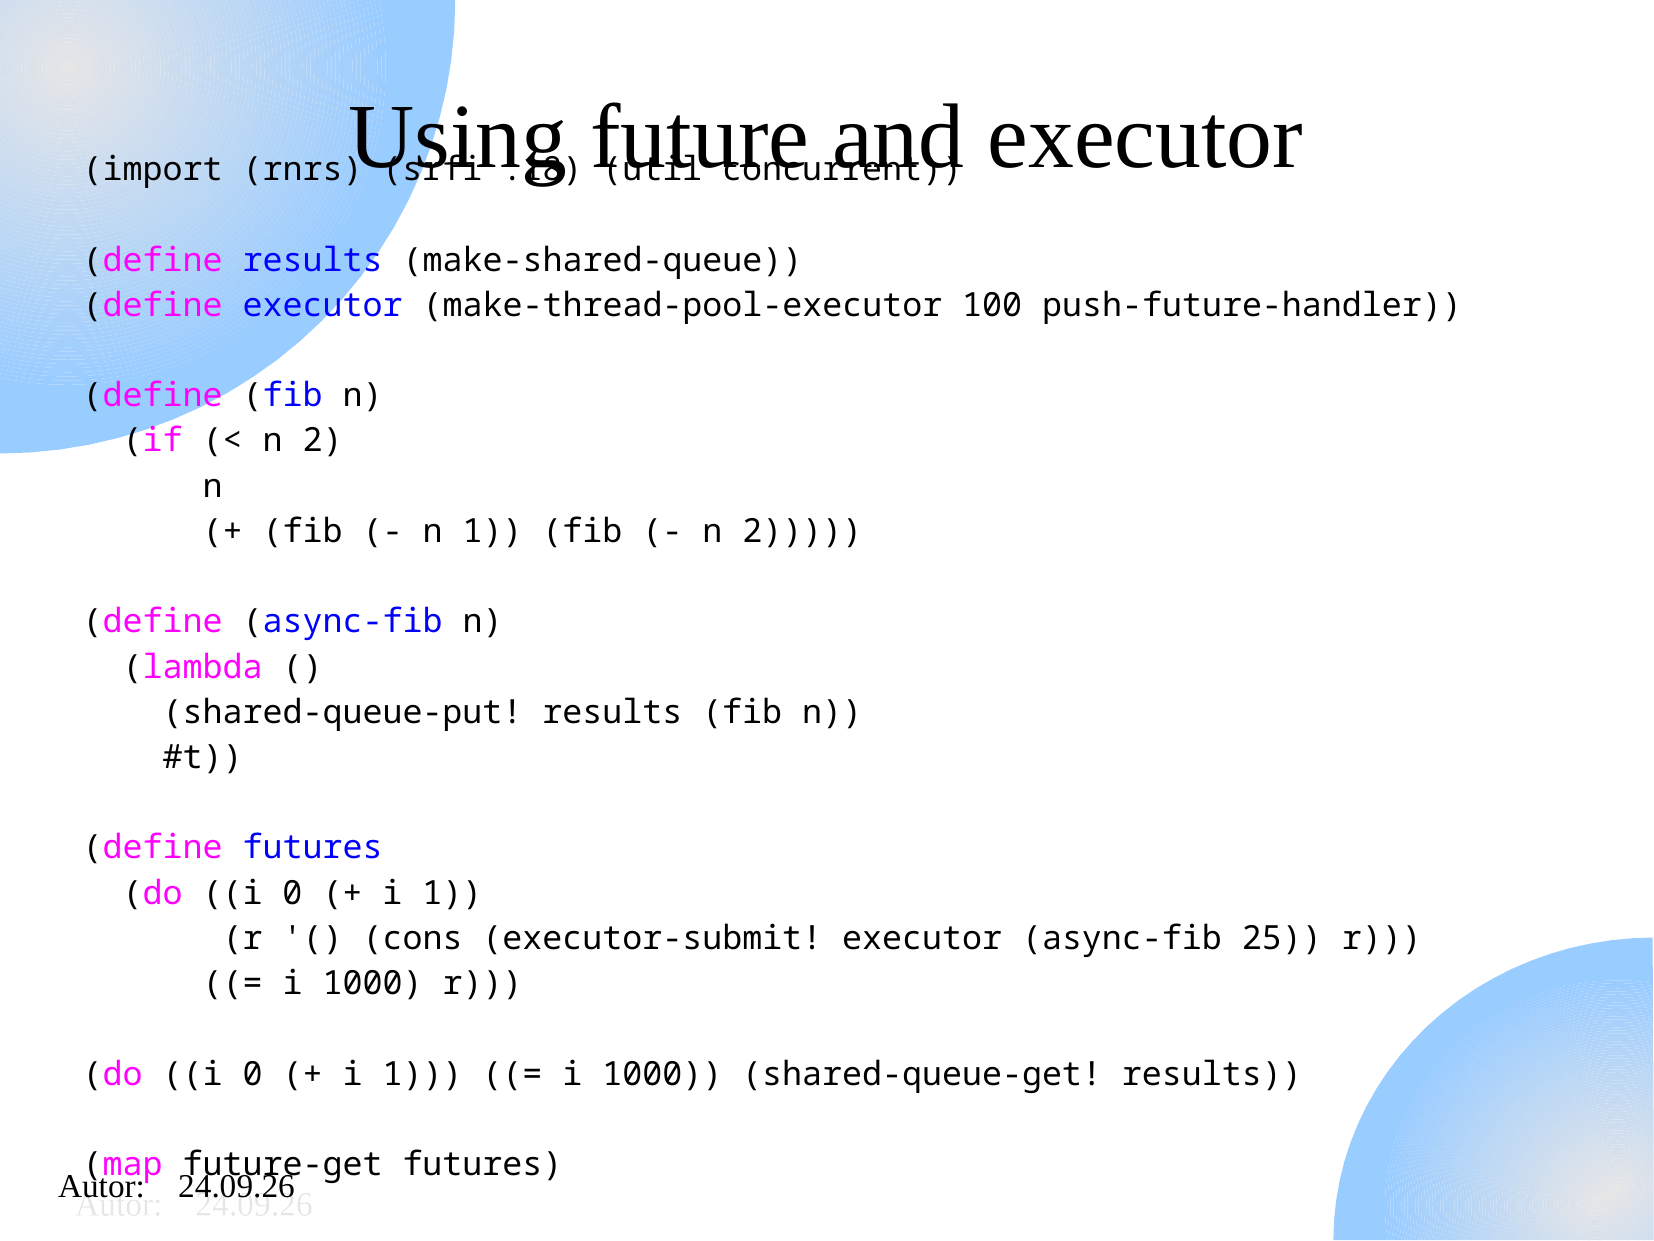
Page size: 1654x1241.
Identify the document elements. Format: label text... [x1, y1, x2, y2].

subtitle (import (rnrs) (srfi :18) (util concurrent)) (define results (make-shared-queue)) (define executor (make-thread-pool-executor 100 push-future-handler)) (define (fib n) (if (< n 2) n (+ (fib (- n 1)) (fib (- n 2))))) (define (async-fib n) (lambda () (shared-queue-put! results (fib n)) #t)) (define futures (do ((i 0 (+ i 1)) (r '() (cons (executor-submit! executor (async-fib 25)) r))) ((= i 1000) r))) (do ((i 0 (+ i 1))) ((= i 1000)) (shared-queue-get! results)) (map future-get futures) [82, 177, 1571, 1154]
title Using future and executor [82, 49, 1571, 177]
